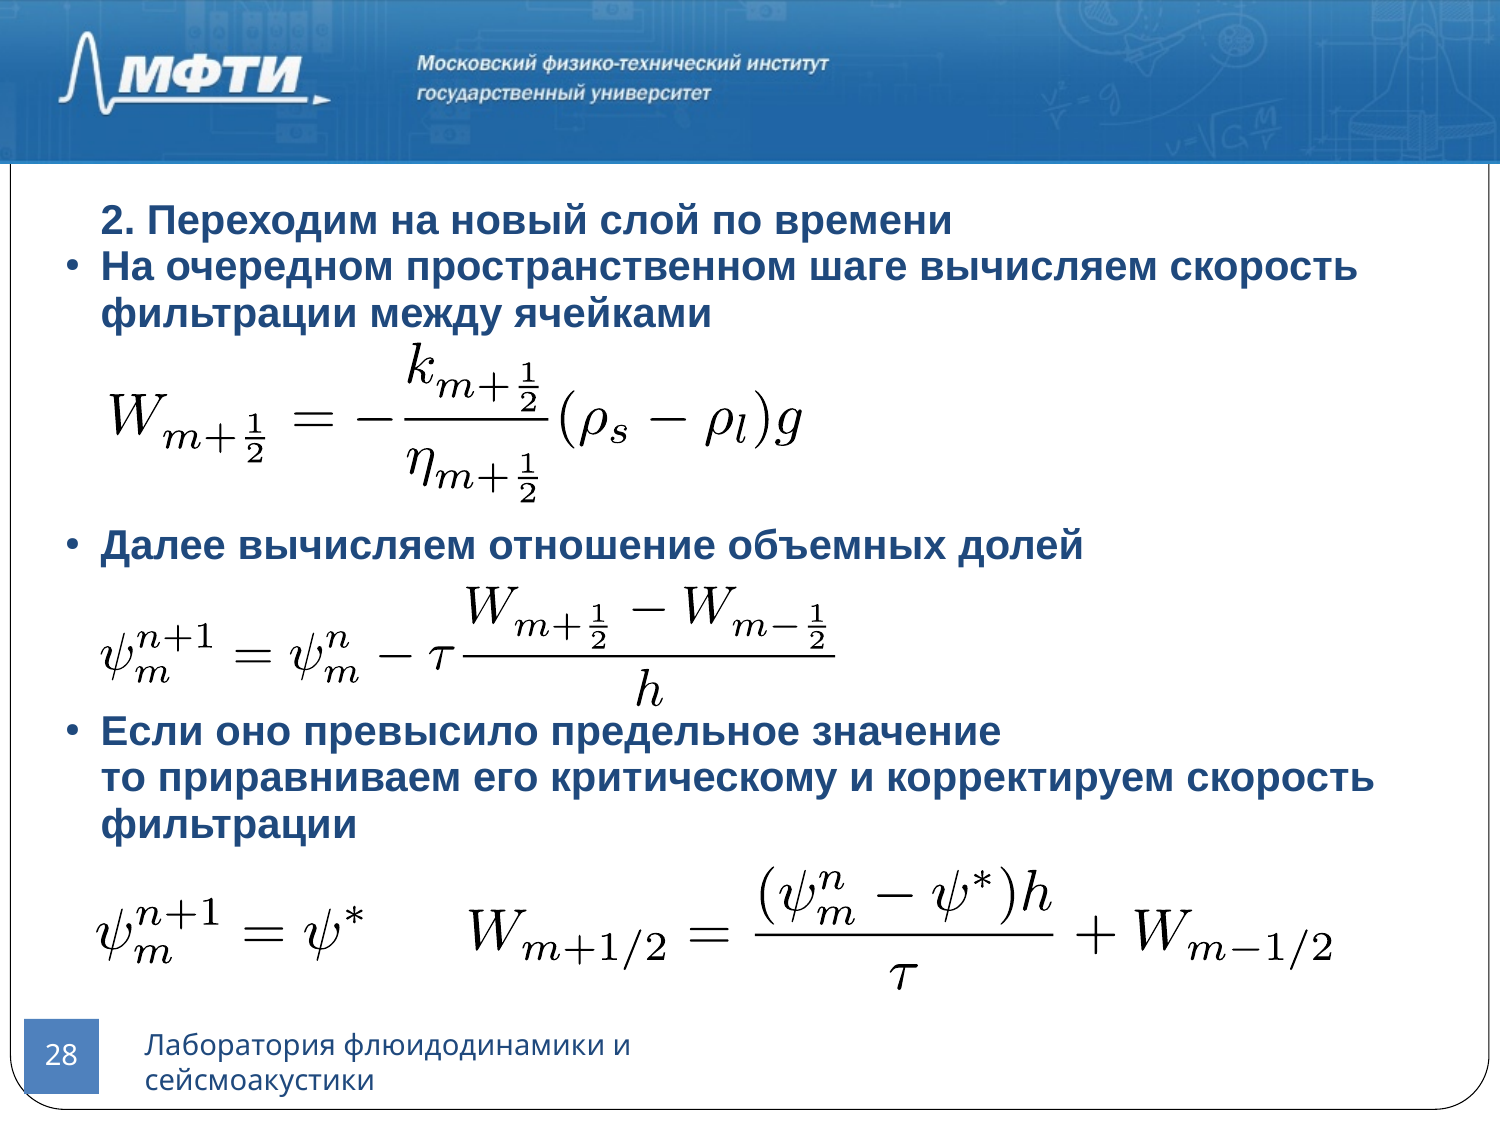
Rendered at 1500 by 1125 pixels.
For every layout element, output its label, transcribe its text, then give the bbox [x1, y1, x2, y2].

text_box [94, 897, 367, 964]
text_box <номер> [24, 1018, 99, 1094]
picture [0, 0, 1500, 164]
text_box [465, 866, 1334, 991]
text_box Лаборатория флюидодинамики и сейсмоакустики [129, 1023, 860, 1099]
text_box [99, 586, 836, 707]
text_box 2. Переходим на новый слой по времени На очередном пространственном шаге вычисляем скорость фильтрации между ячейками Далее вычисляем отношение объемных долей Если оно превысило предельное значение то приравниваем его критическому и корректируем скорость фильтрации [50, 188, 1453, 1063]
text_box [106, 342, 805, 503]
